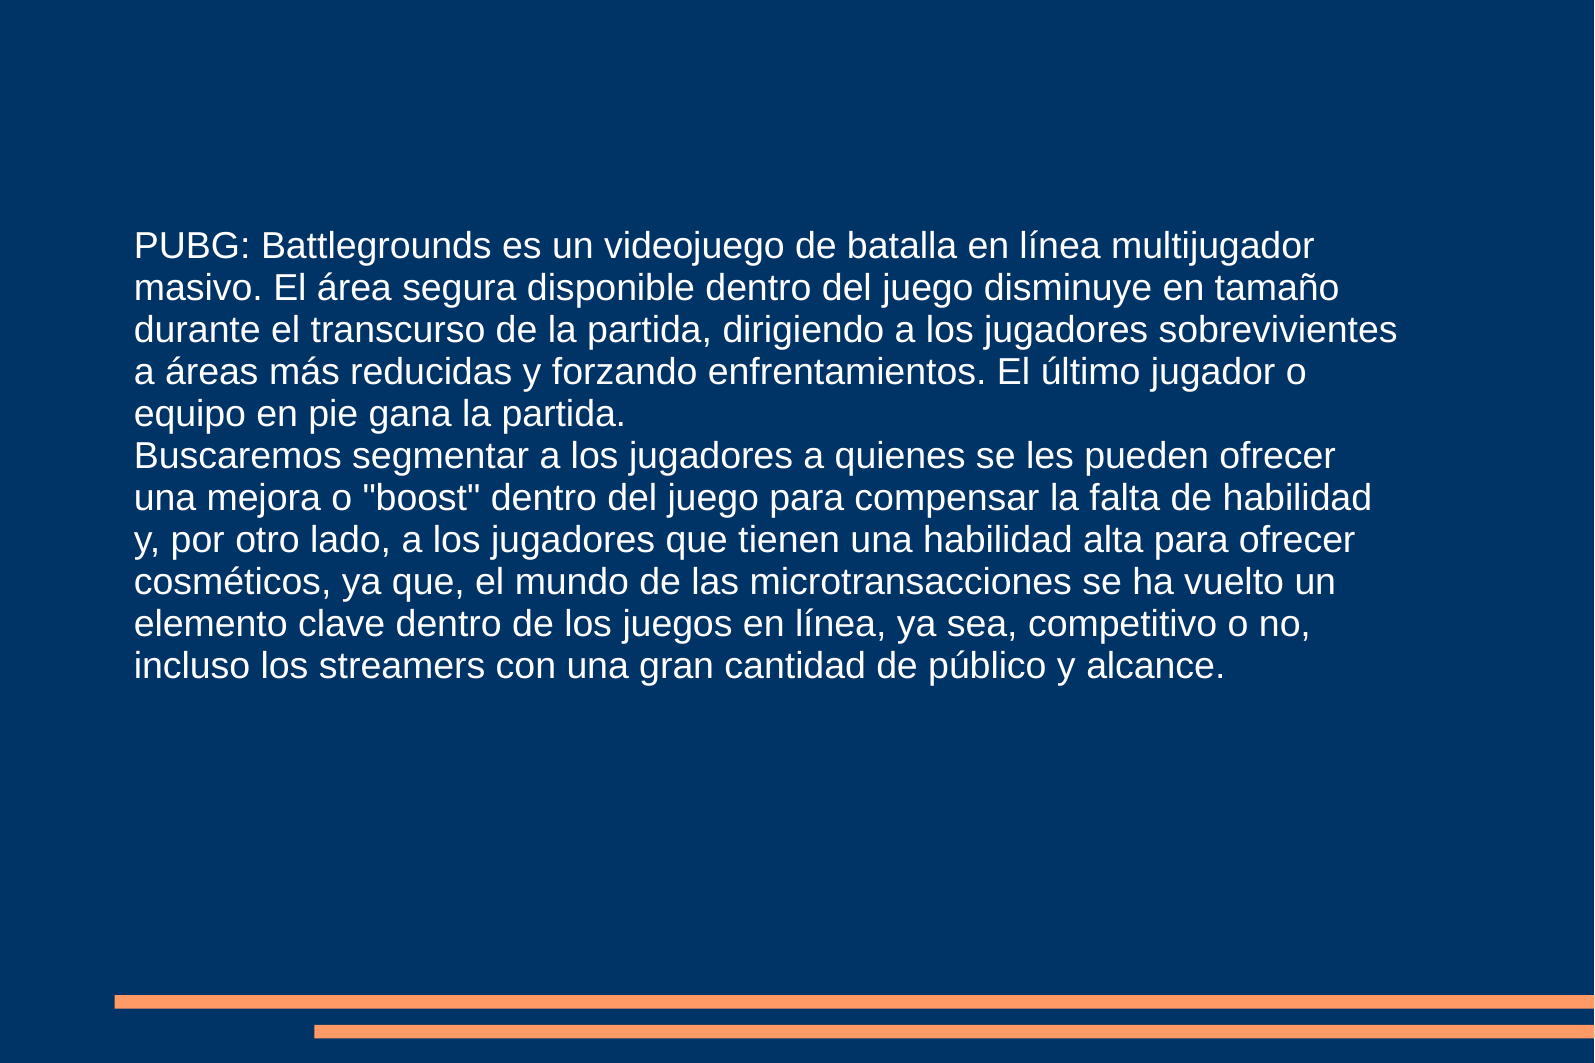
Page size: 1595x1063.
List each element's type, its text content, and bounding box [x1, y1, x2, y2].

list [117, 276, 1505, 971]
text_box PUBG: Battlegrounds es un videojuego de batalla en línea multijugador masivo. El área segura disponible dentro del juego disminuye en tamaño durante el transcurso de la partida, dirigiendo a los jugadores sobrevivientes a áreas más reducidas y forzando enfrentamientos. El último jugador o equipo en pie gana la partida. Buscaremos segmentar a los jugadores a quienes se les pueden ofrecer una mejora o "boost" dentro del juego para compensar la falta de habilidad y, por otro lado, a los jugadores que tienen una habilidad alta para ofrecer cosméticos, ya que, el mundo de las microtransacciones se ha vuelto un elemento clave dentro de los juegos en línea, ya sea, competitivo o no, incluso los streamers con una gran cantidad de público y alcance. [119, 217, 1418, 817]
